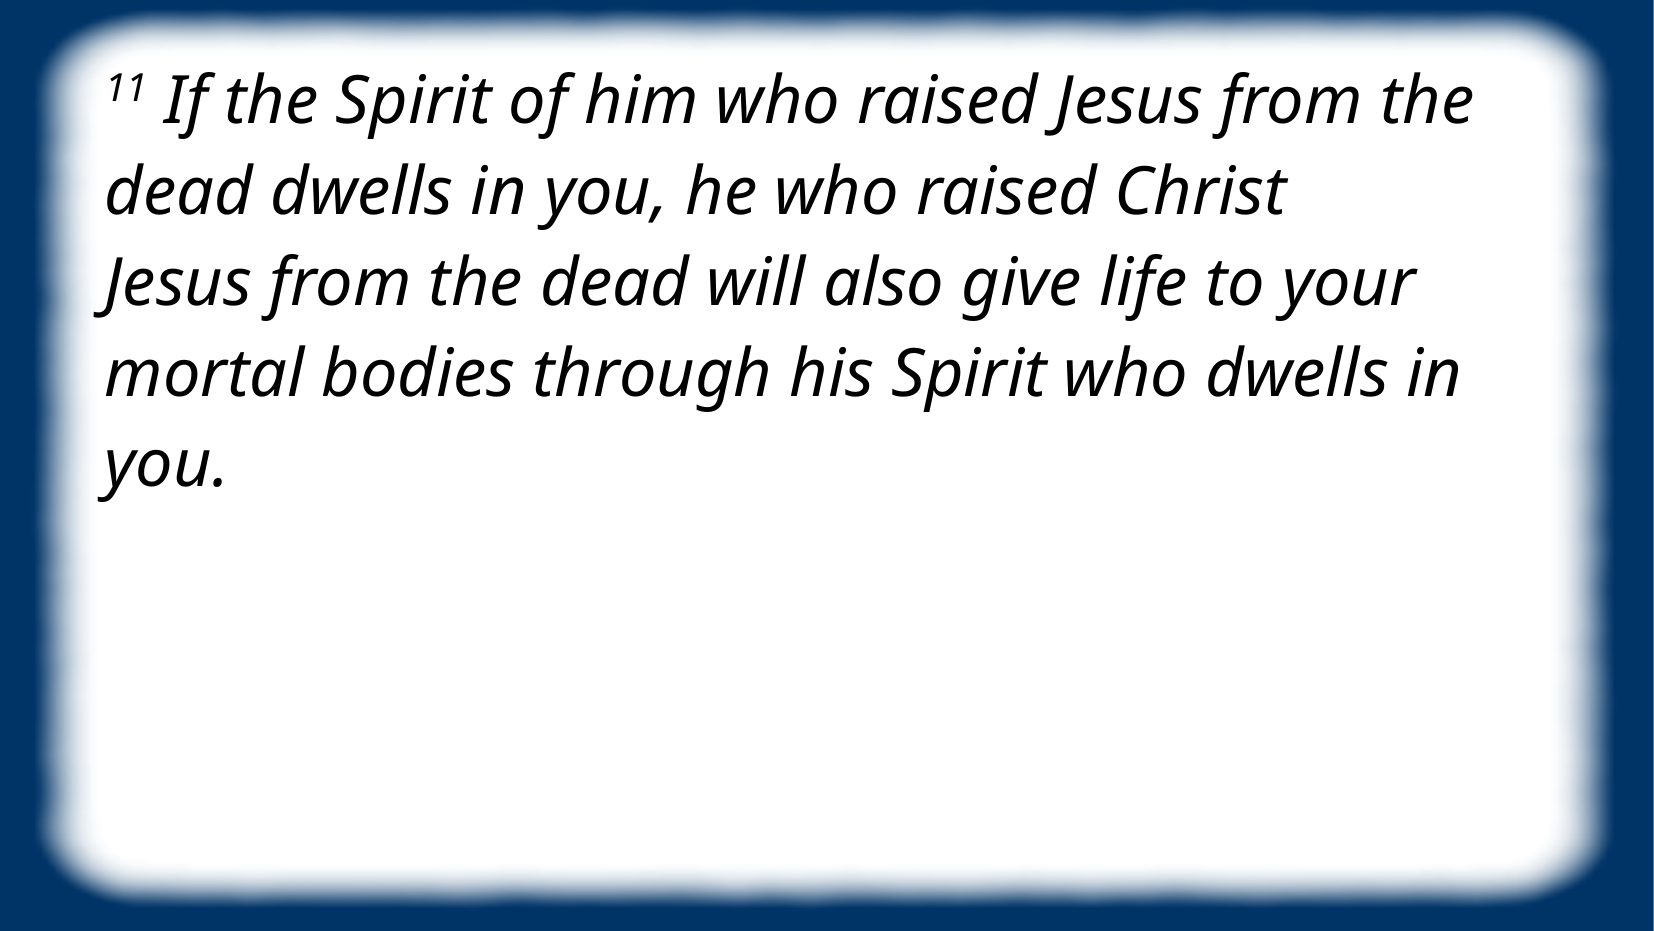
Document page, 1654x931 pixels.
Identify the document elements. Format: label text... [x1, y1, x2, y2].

picture [0, 0, 1654, 931]
text_box 11 If the Spirit of him who raised Jesus from the dead dwells in you, he who raised Christ Jesus from the dead will also give life to your mortal bodies through his Spirit who dwells in you. [90, 45, 1561, 504]
